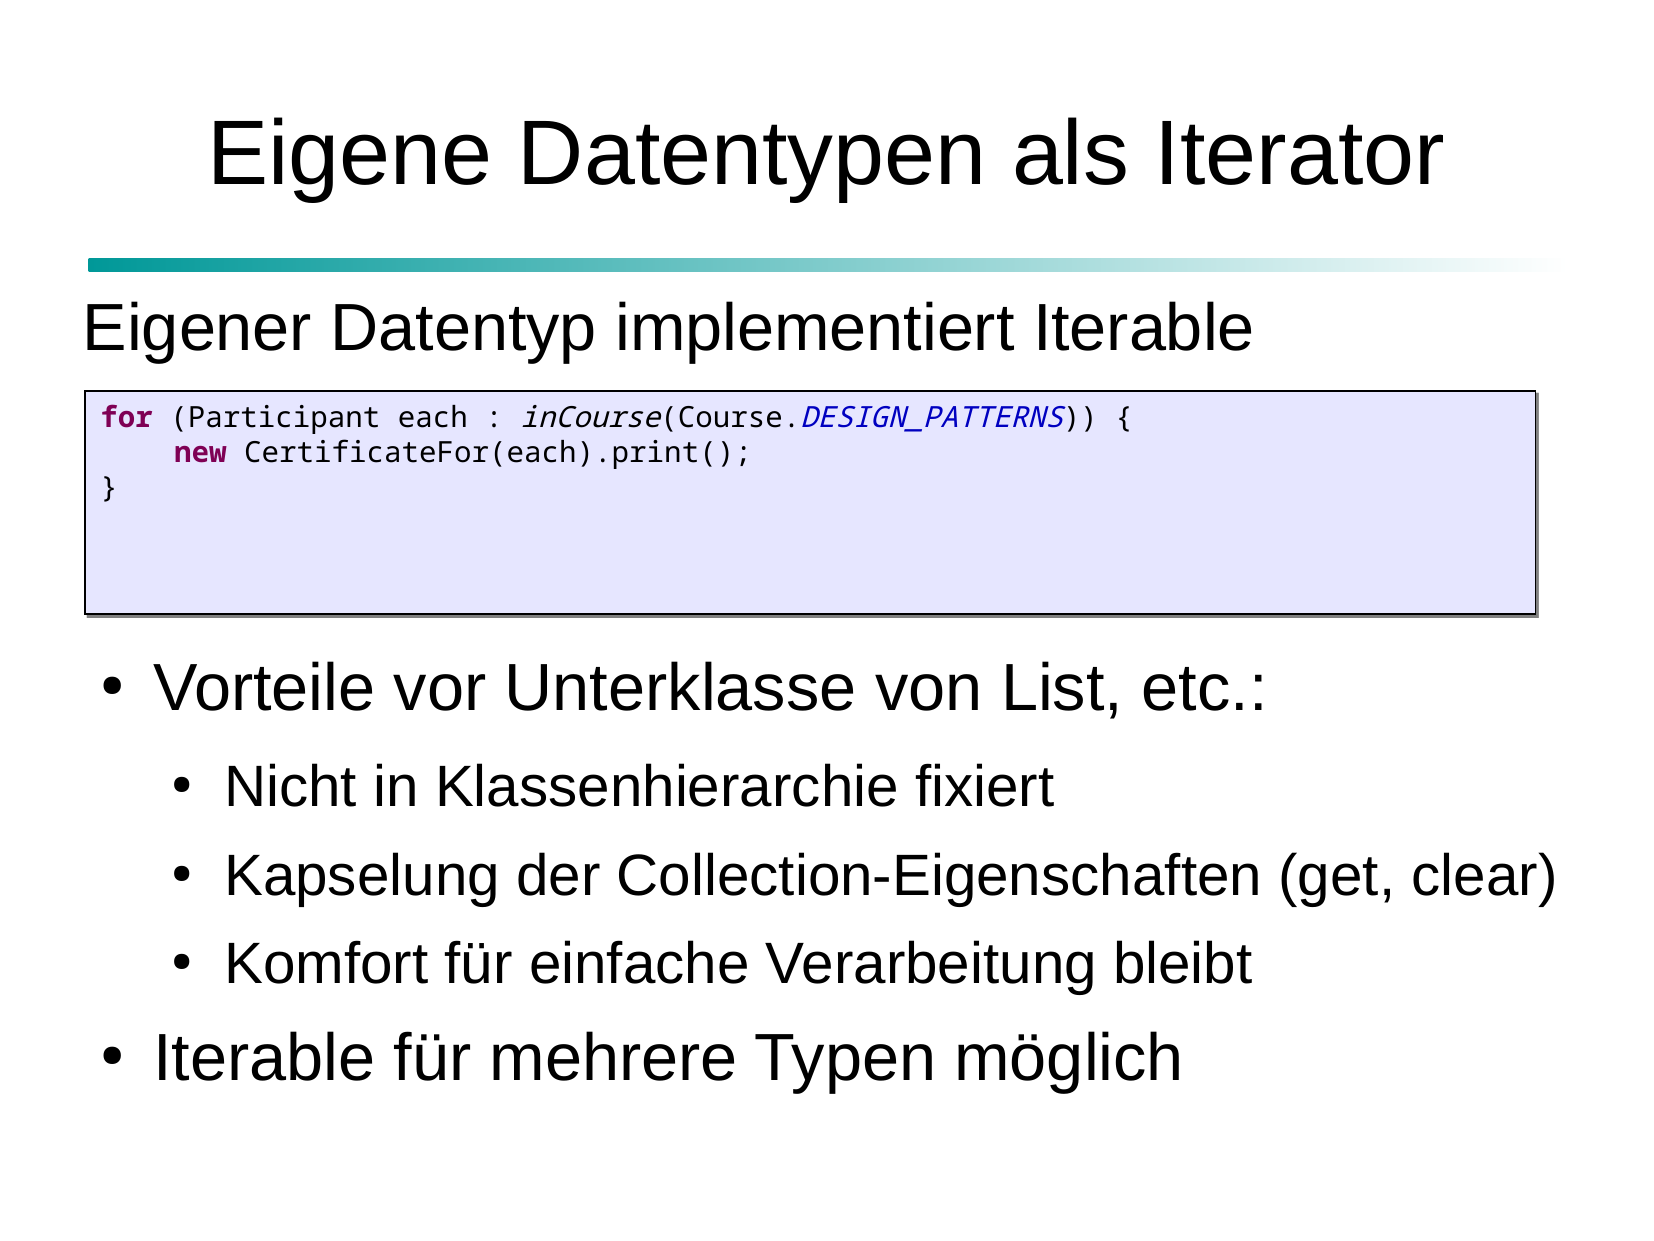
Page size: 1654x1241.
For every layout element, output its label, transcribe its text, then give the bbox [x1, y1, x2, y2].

list Vorteile vor Unterklasse von List, etc.: Nicht in Klassenhierarchie fixiert Kapselung der Collection-Eigenschaften (get, clear) Komfort für einfache Verarbeitung bleibt Iterable für mehrere Typen möglich [82, 649, 1571, 1211]
title Eigene Datentypen als Iterator [82, 49, 1571, 257]
list Eigener Datentyp implementiert Iterable [82, 290, 1571, 366]
text_box for (Participant each : inCourse(Course.DESIGN_PATTERNS)) { new CertificateFor(each).print(); } [84, 390, 1536, 615]
